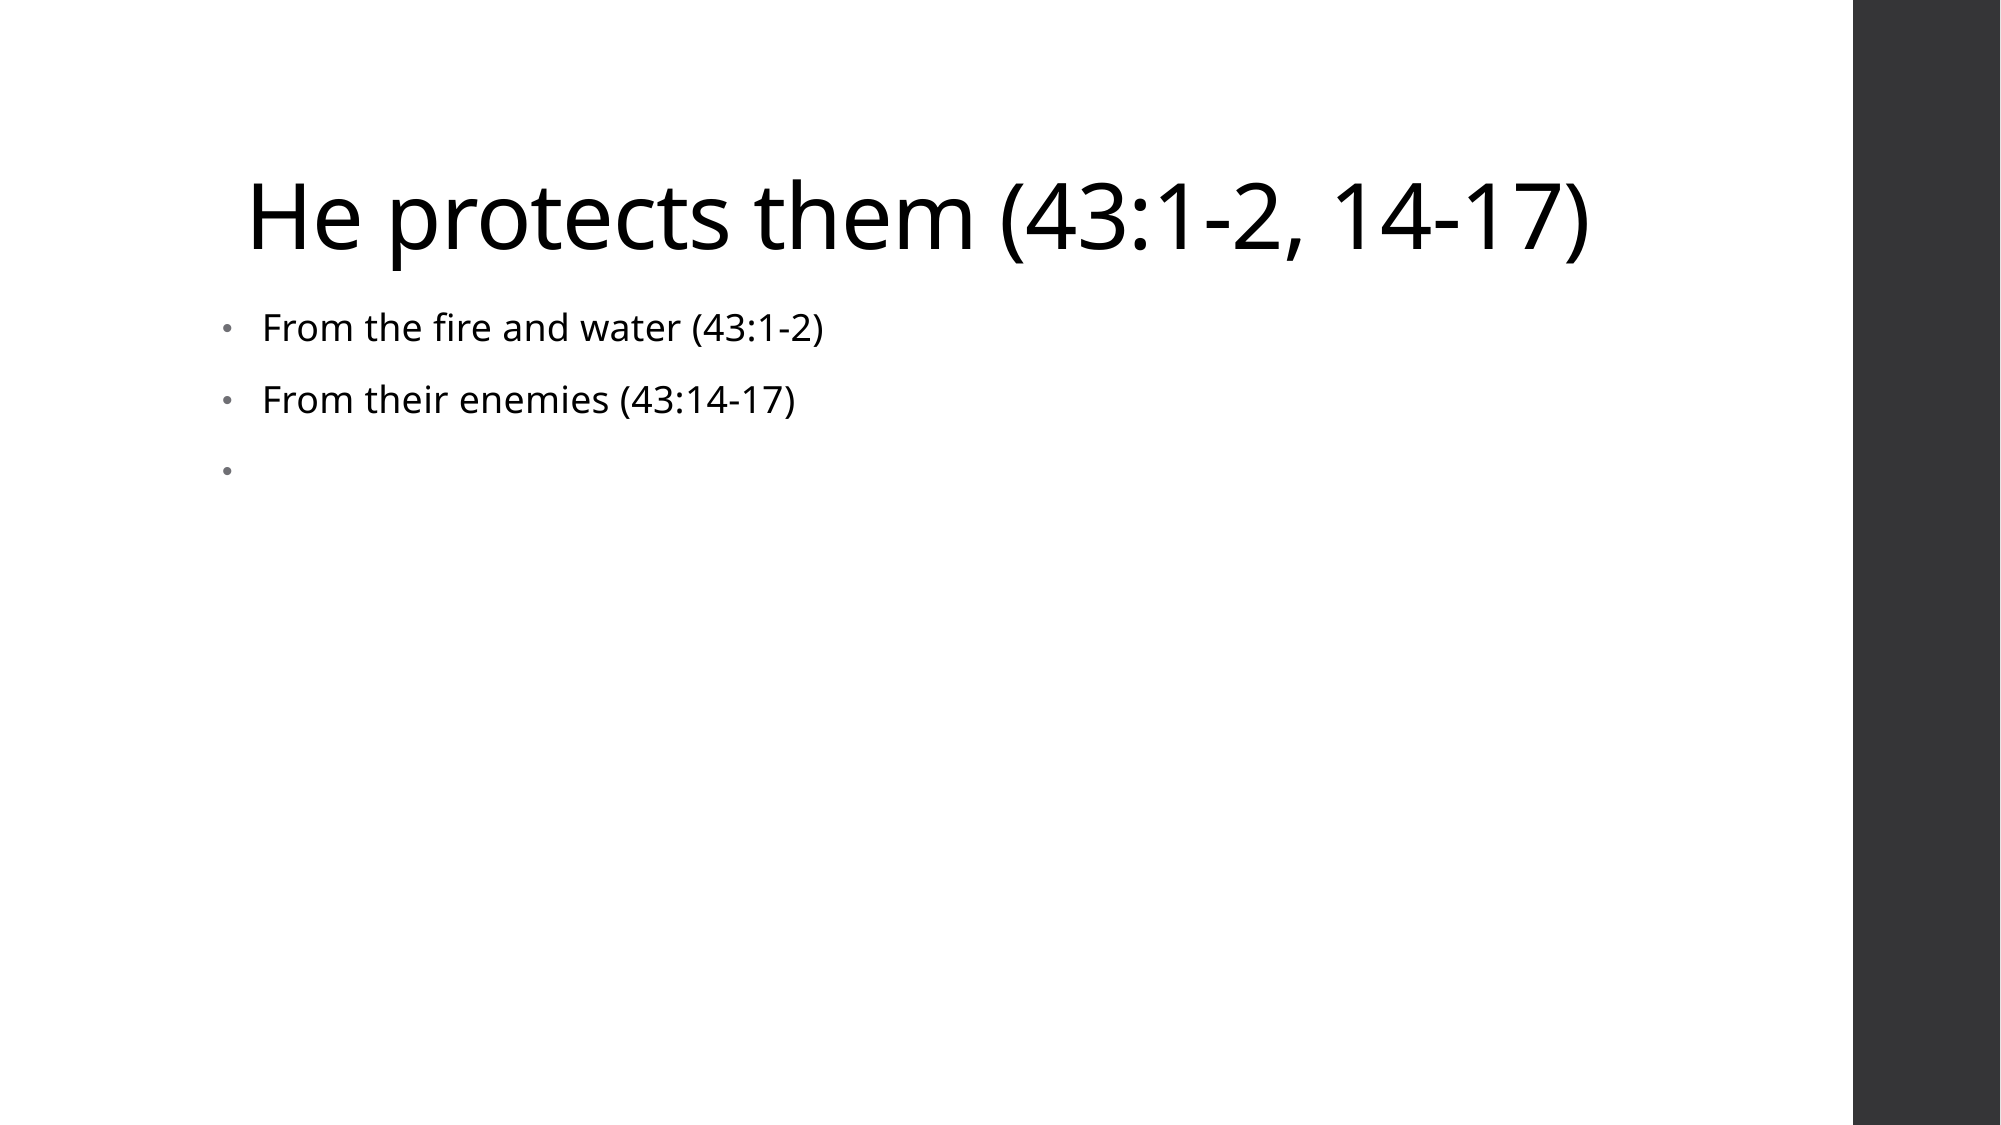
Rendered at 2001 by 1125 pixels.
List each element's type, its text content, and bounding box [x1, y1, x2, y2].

title He protects them (43:1-2, 14-17) [206, 60, 1797, 278]
list From the fire and water (43:1-2) From their enemies (43:14-17) [206, 299, 1617, 1014]
